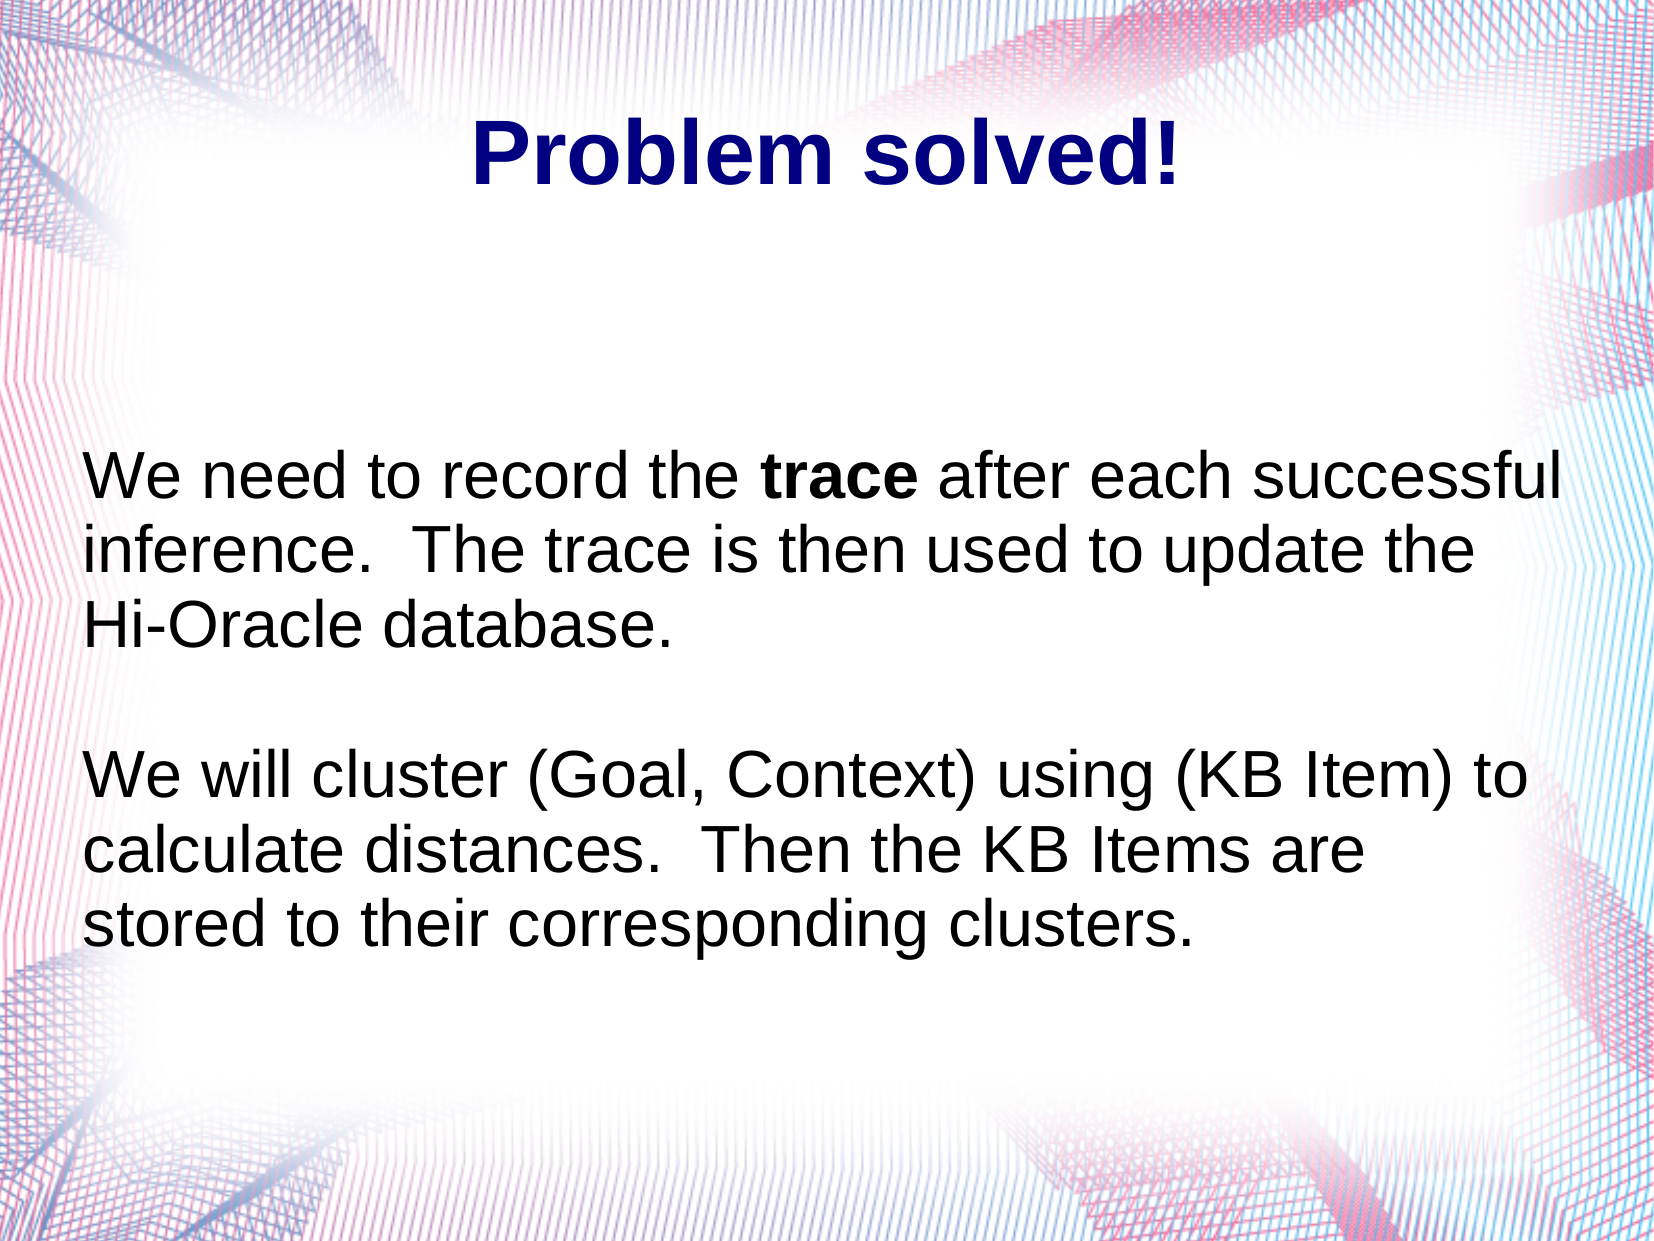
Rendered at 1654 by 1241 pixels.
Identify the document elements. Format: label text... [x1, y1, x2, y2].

title Problem solved! [82, 49, 1571, 257]
subtitle We need to record the trace after each successful inference. The trace is then used to update the Hi-Oracle database. We will cluster (Goal, Context) using (KB Item) to calculate distances. Then the KB Items are stored to their corresponding clusters. [82, 297, 1571, 1102]
picture [0, 0, 1654, 1241]
